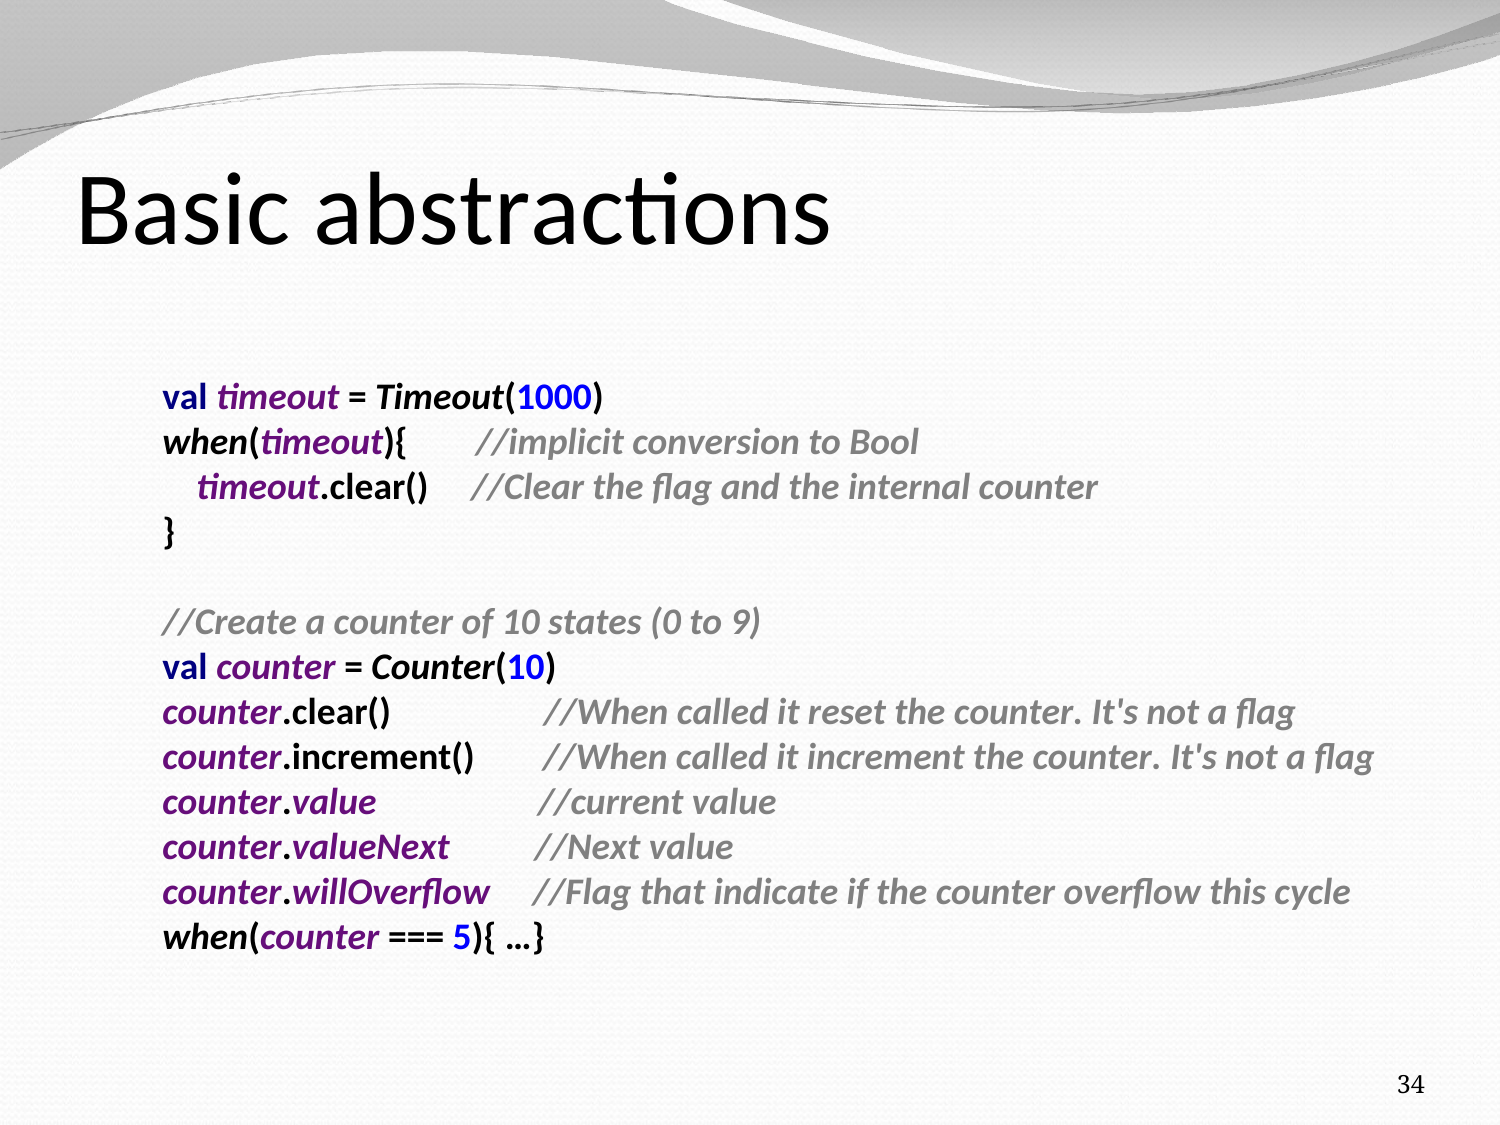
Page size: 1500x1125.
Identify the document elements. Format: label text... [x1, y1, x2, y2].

text_box <numéro> [1299, 1042, 1426, 1103]
picture [0, 0, 1500, 1125]
title Basic abstractions [75, 78, 1426, 266]
text_box val timeout = Timeout(1000) when(timeout){ //implicit conversion to Bool timeout.clear() //Clear the flag and the internal counter } //Create a counter of 10 states (0 to 9) val counter = Counter(10) counter.clear() //When called it reset the counter. It's not a flag counter.increment() //When called it increment the counter. It's not a flag counter.value //current value counter.valueNext //Next value counter.willOverflow //Flag that indicate if the counter overflow this cycle when(counter === 5){ …} [147, 364, 1391, 965]
